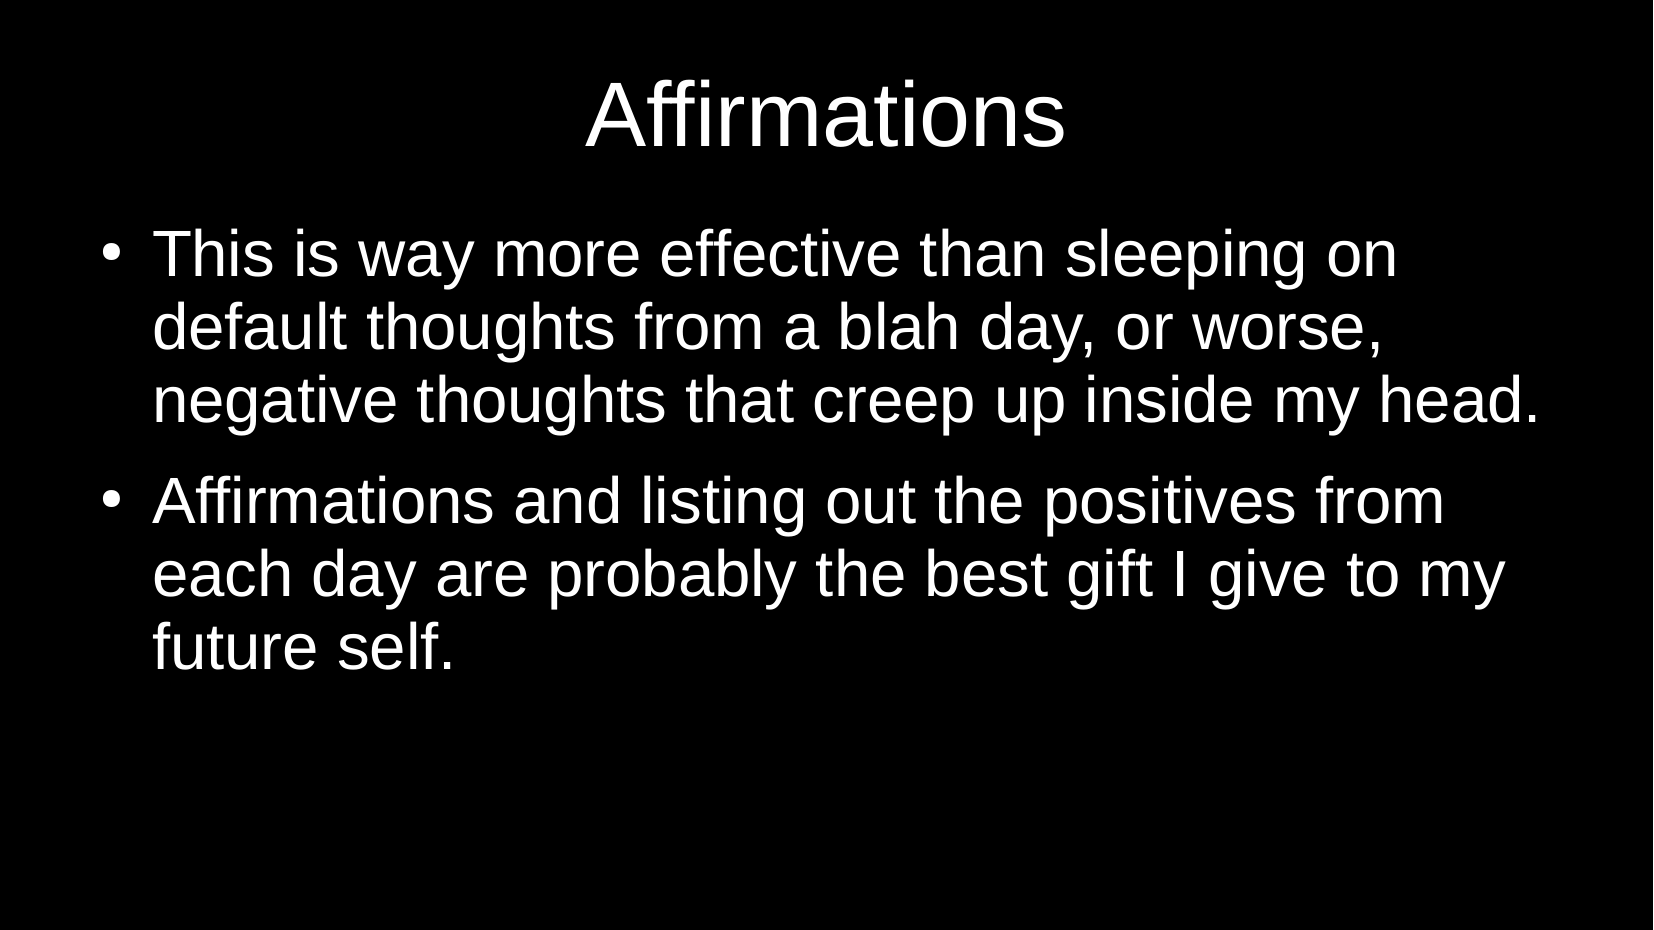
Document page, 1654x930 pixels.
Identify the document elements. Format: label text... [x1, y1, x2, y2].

list This is way more effective than sleeping on default thoughts from a blah day, or worse, negative thoughts that creep up inside my head. Affirmations and listing out the positives from each day are probably the best gift I give to my future self. [82, 217, 1571, 757]
title Affirmations [82, 37, 1571, 193]
